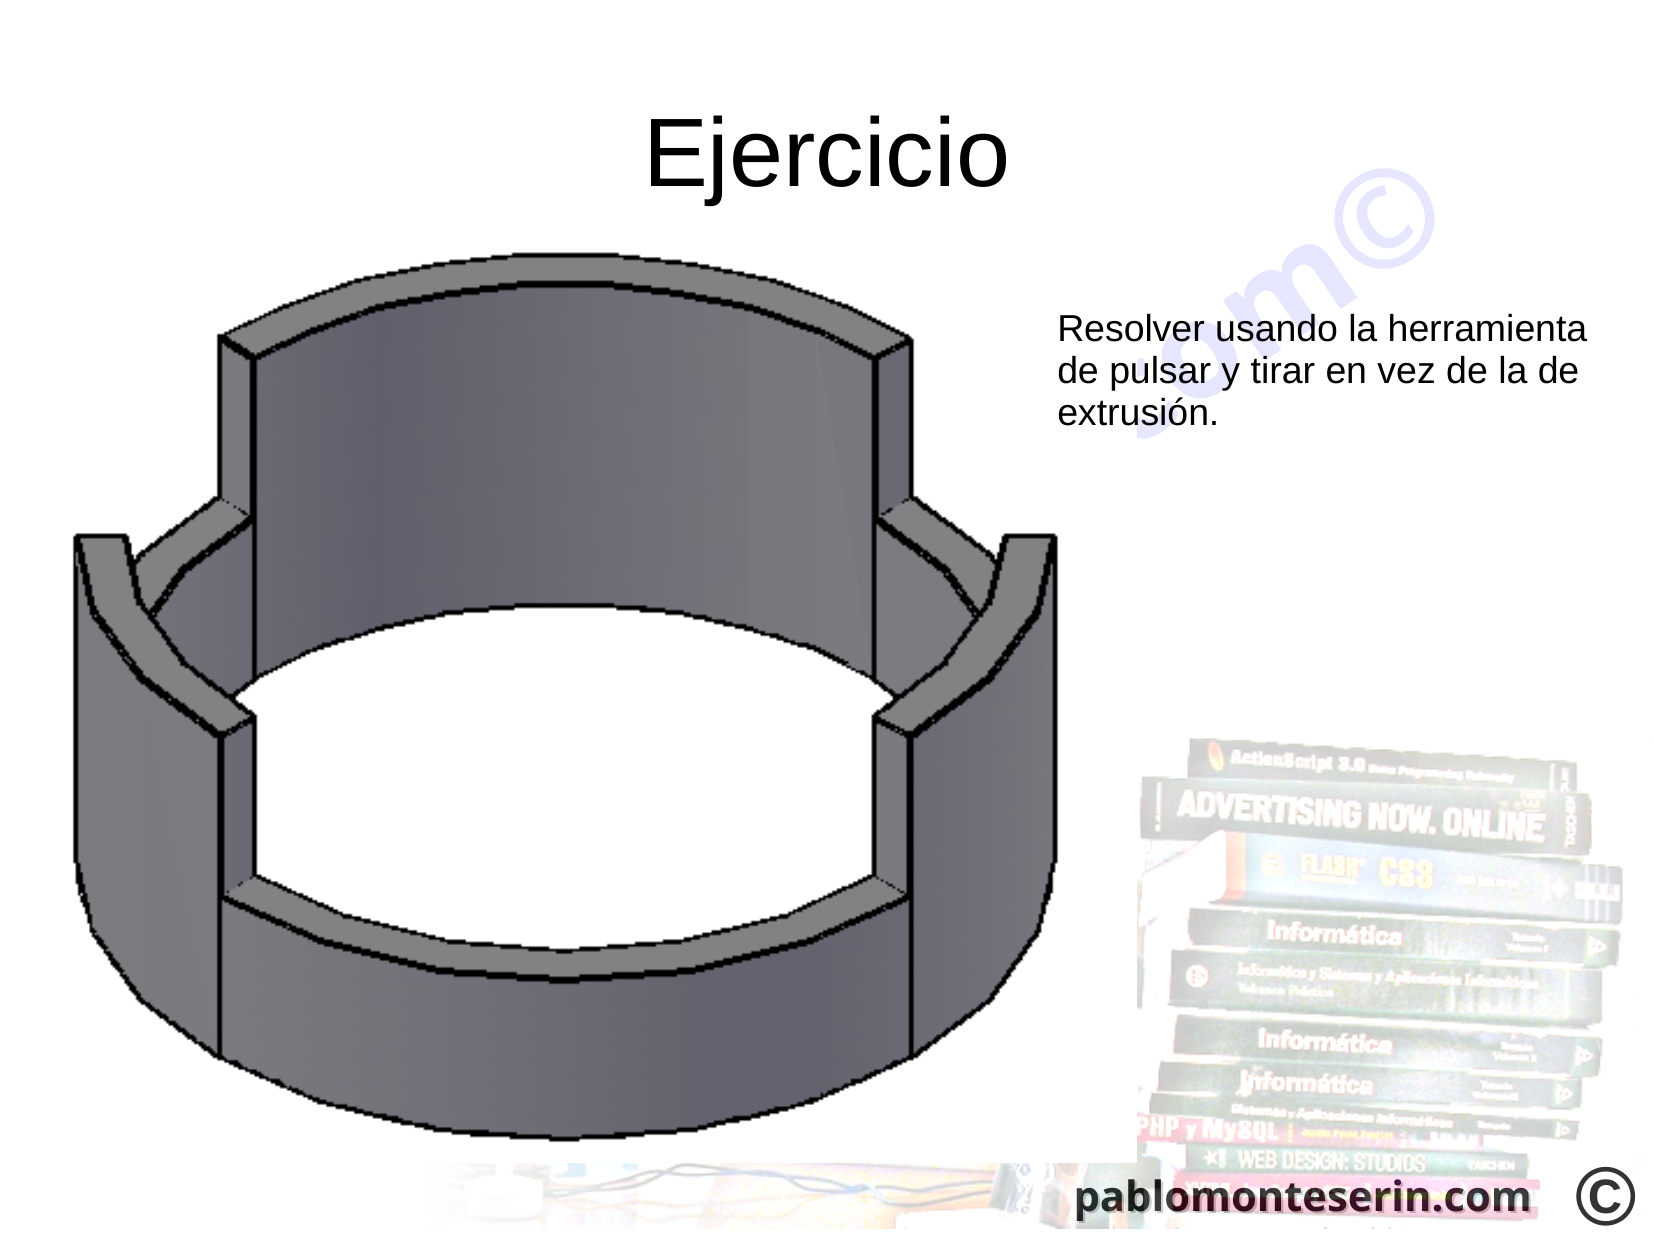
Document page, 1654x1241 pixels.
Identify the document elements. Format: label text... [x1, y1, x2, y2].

picture [37, 242, 1654, 1229]
text_box Resolver usando la herramienta de pulsar y tirar en vez de la de extrusión. [1042, 300, 1613, 526]
title Ejercicio [82, 49, 1571, 257]
